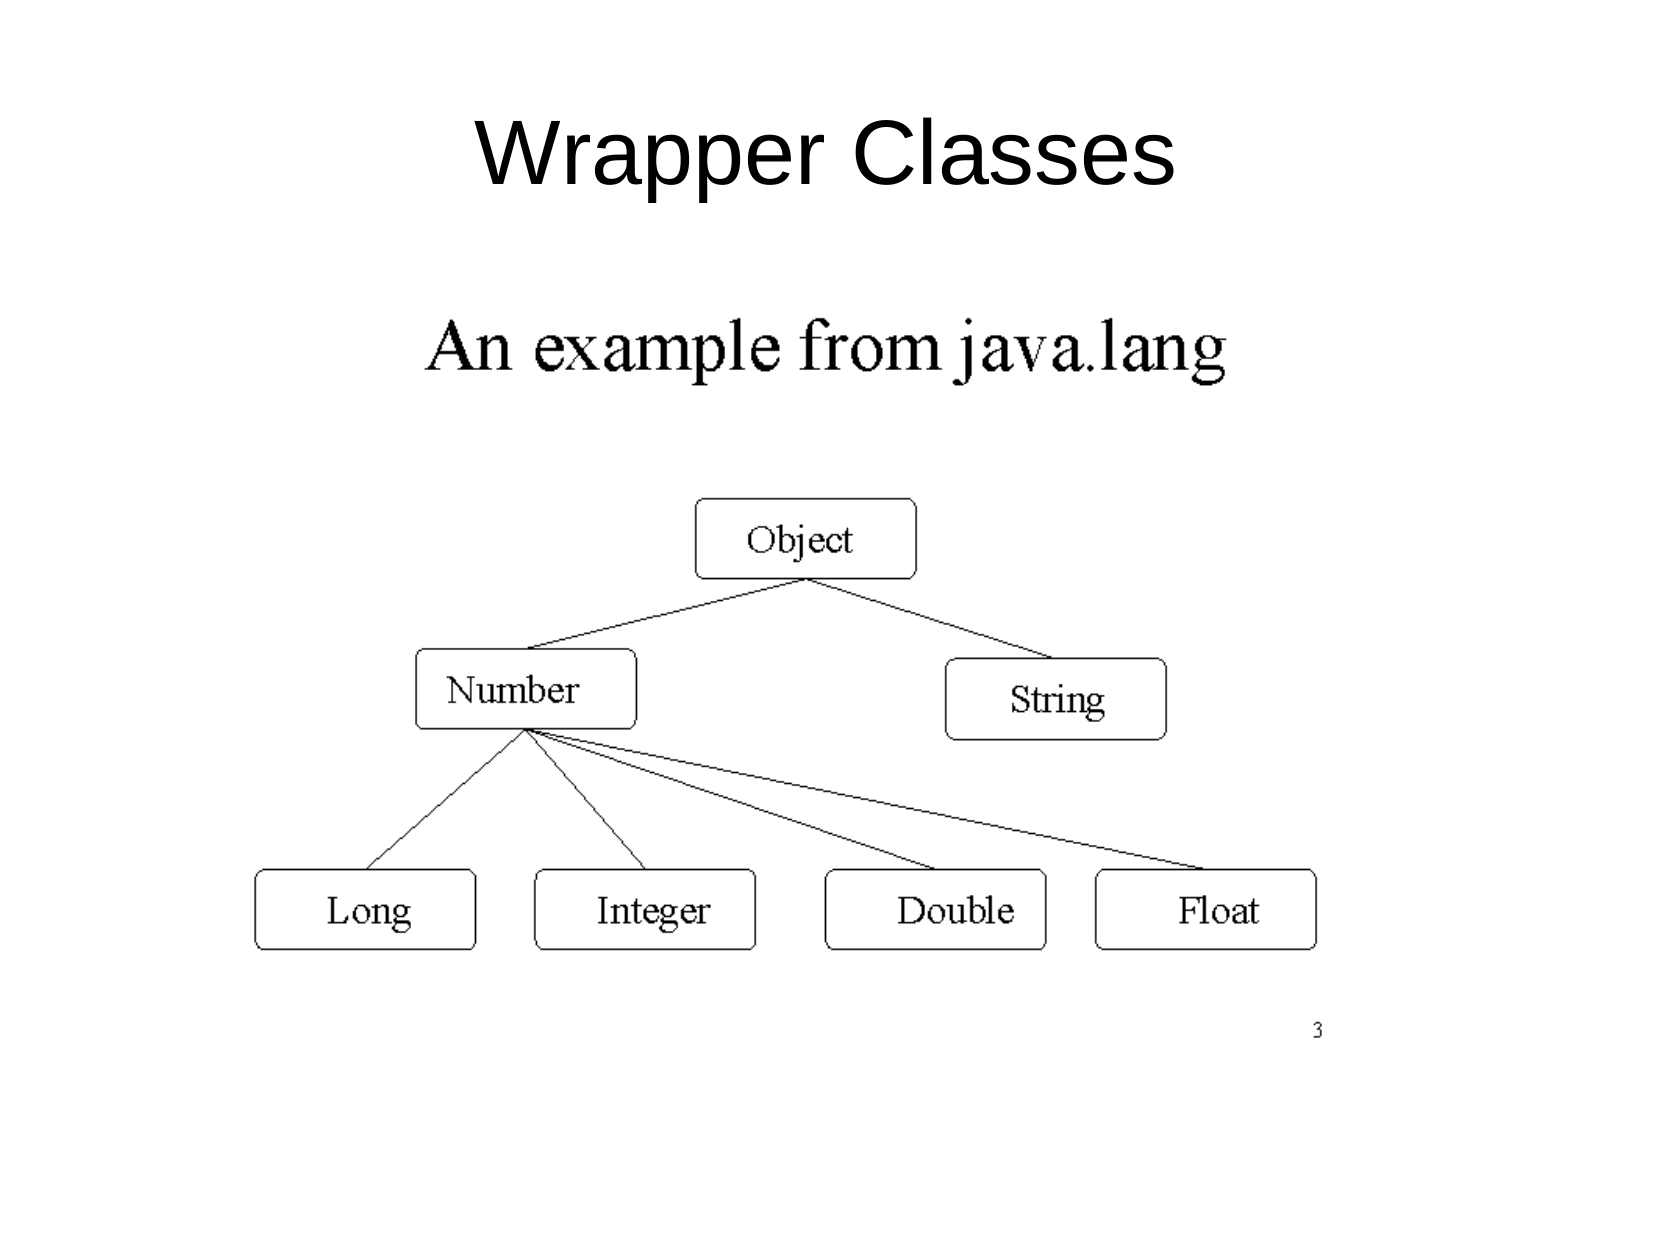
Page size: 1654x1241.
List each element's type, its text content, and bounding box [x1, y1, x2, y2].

picture [225, 250, 1425, 1088]
title Wrapper Classes [82, 56, 1571, 250]
